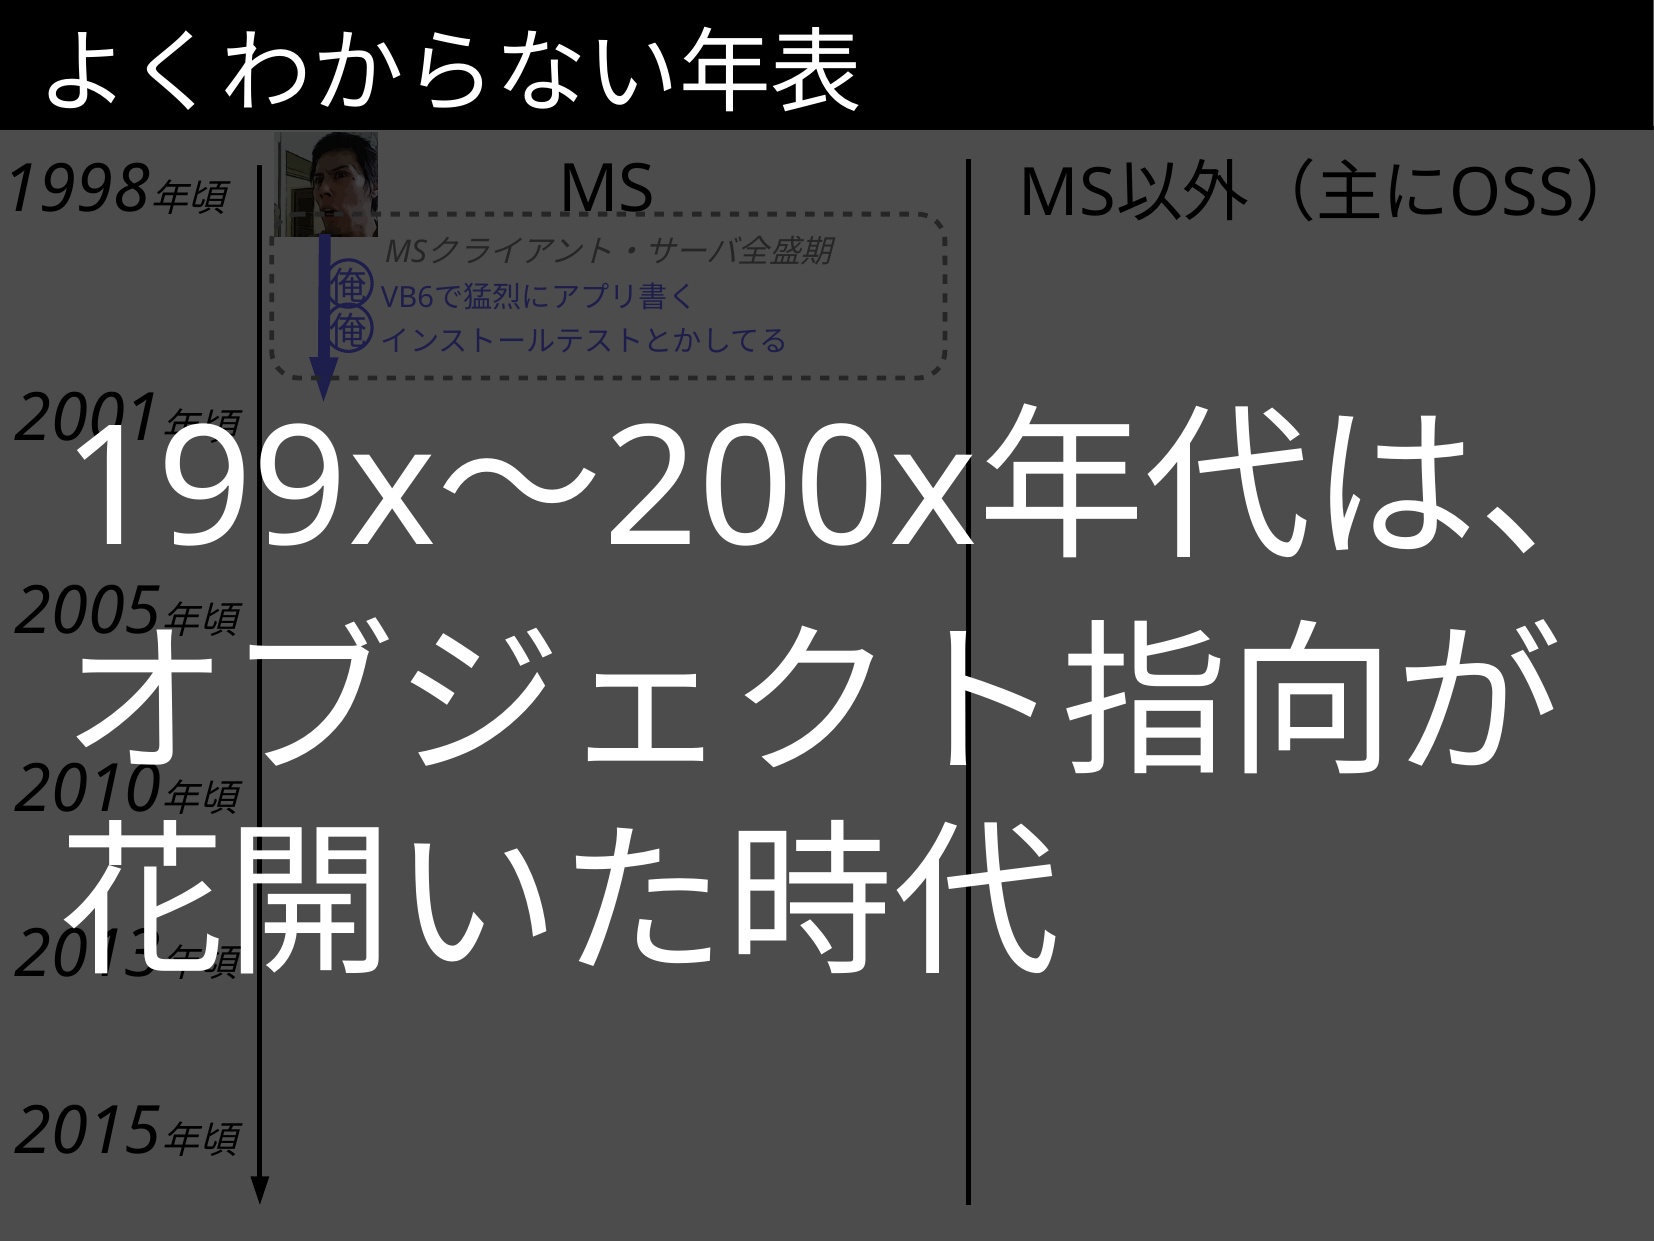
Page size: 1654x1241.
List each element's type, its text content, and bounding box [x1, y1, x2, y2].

title よくわからない年表 [22, 2, 1653, 126]
list 199x〜200x年代は、 オブジェクト指向が 花開いた時代 [0, 126, 1654, 1241]
